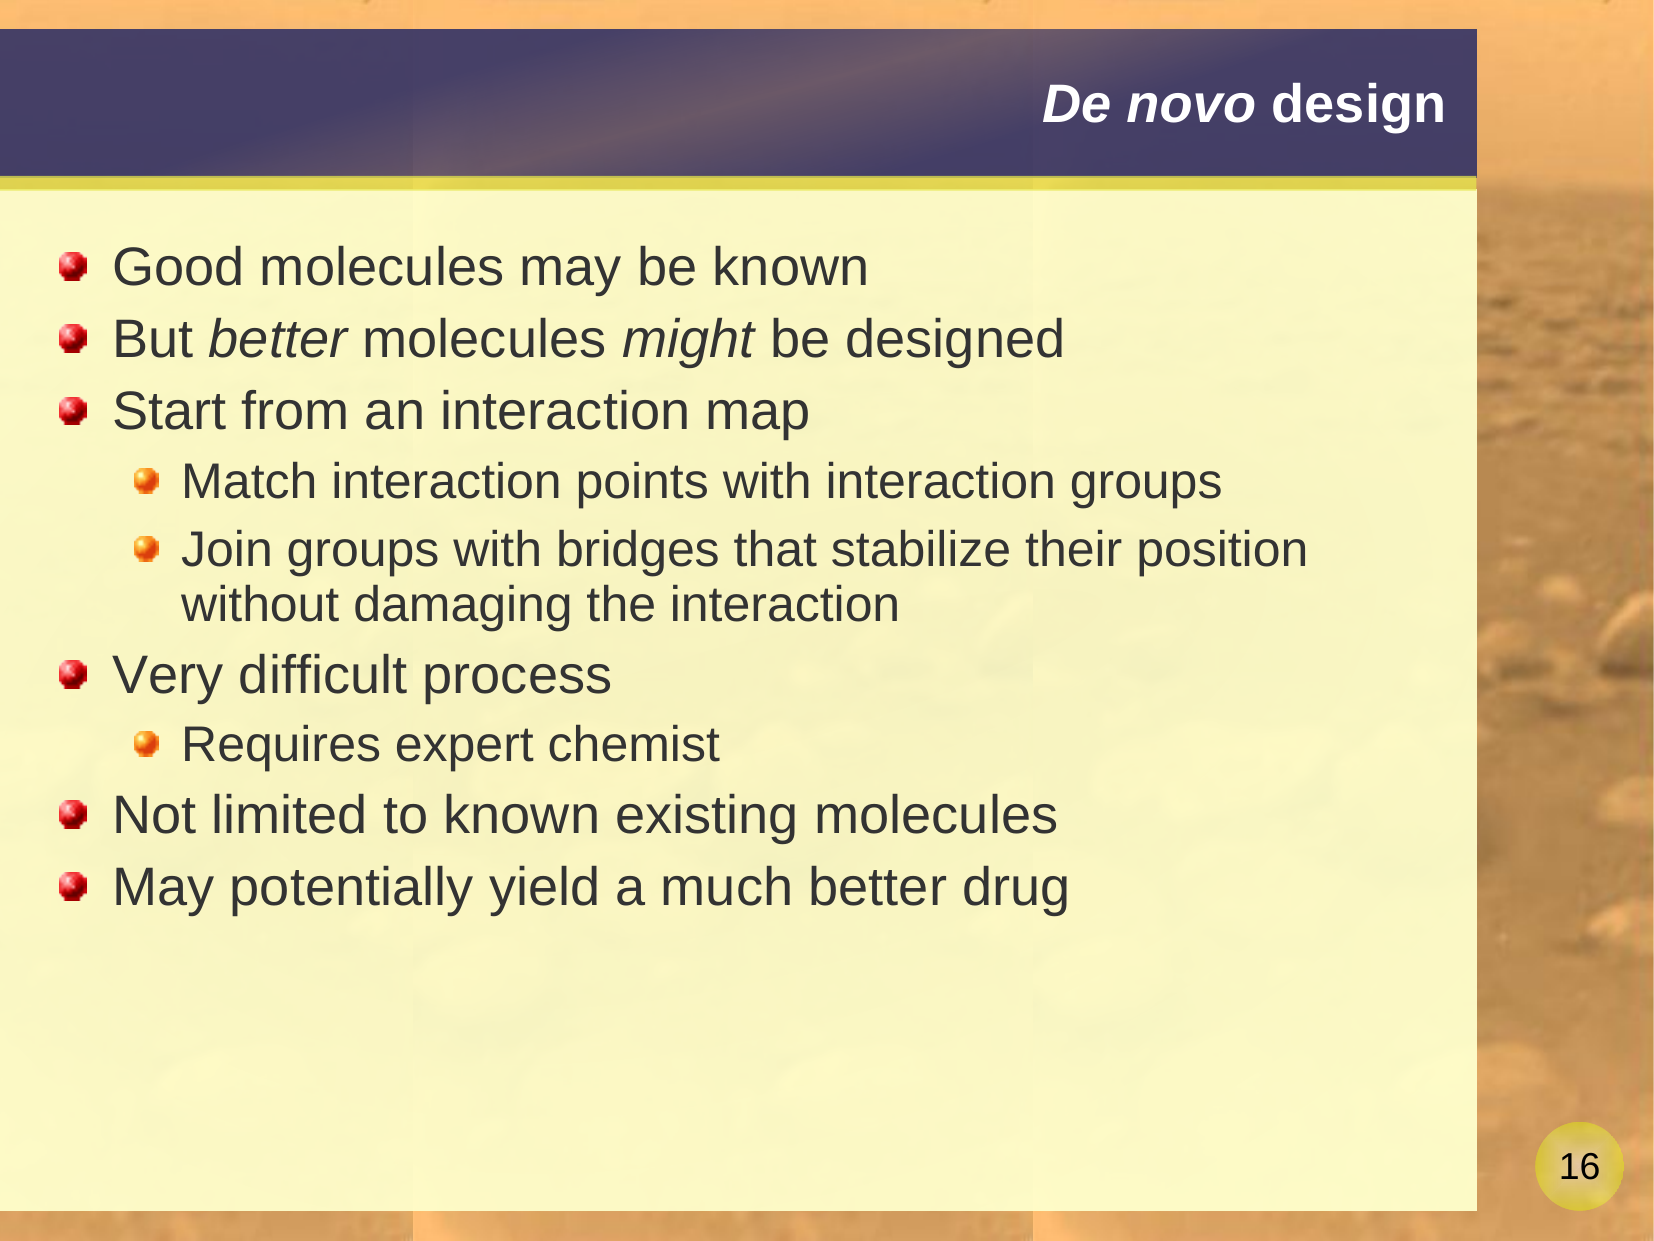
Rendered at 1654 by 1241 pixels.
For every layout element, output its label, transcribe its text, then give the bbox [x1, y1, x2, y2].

picture [0, 0, 1654, 1241]
list Good molecules may be known But better molecules might be designed Start from an interaction map Match interaction points with interaction groups Join groups with bridges that stabilize their position without damaging the interaction Very difficult process Requires expert chemist Not limited to known existing molecules May potentially yield a much better drug [59, 236, 1418, 1182]
title De novo design [29, 59, 1447, 148]
